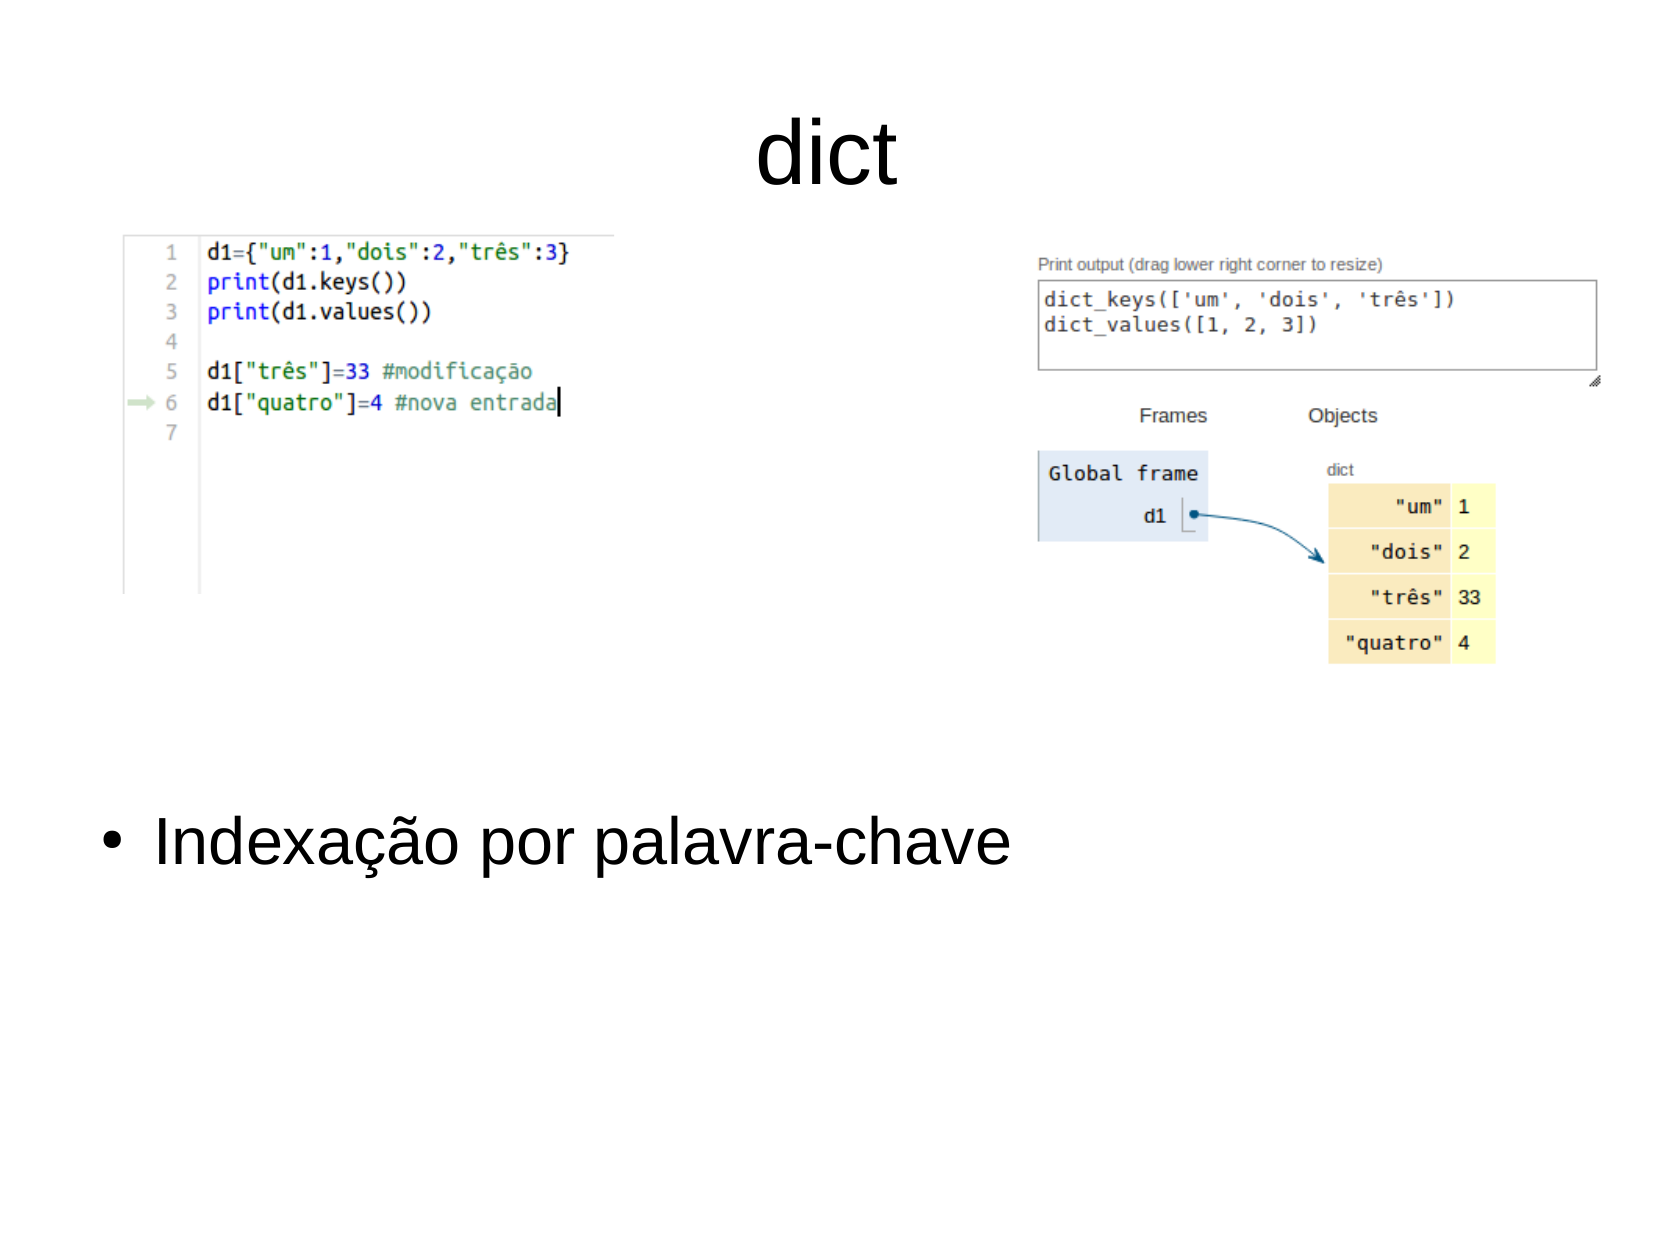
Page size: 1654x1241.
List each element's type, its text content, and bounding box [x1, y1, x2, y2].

picture [1027, 233, 1607, 686]
list Indexação por palavra-chave [82, 804, 1571, 945]
title dict [82, 49, 1571, 257]
picture [106, 224, 615, 594]
